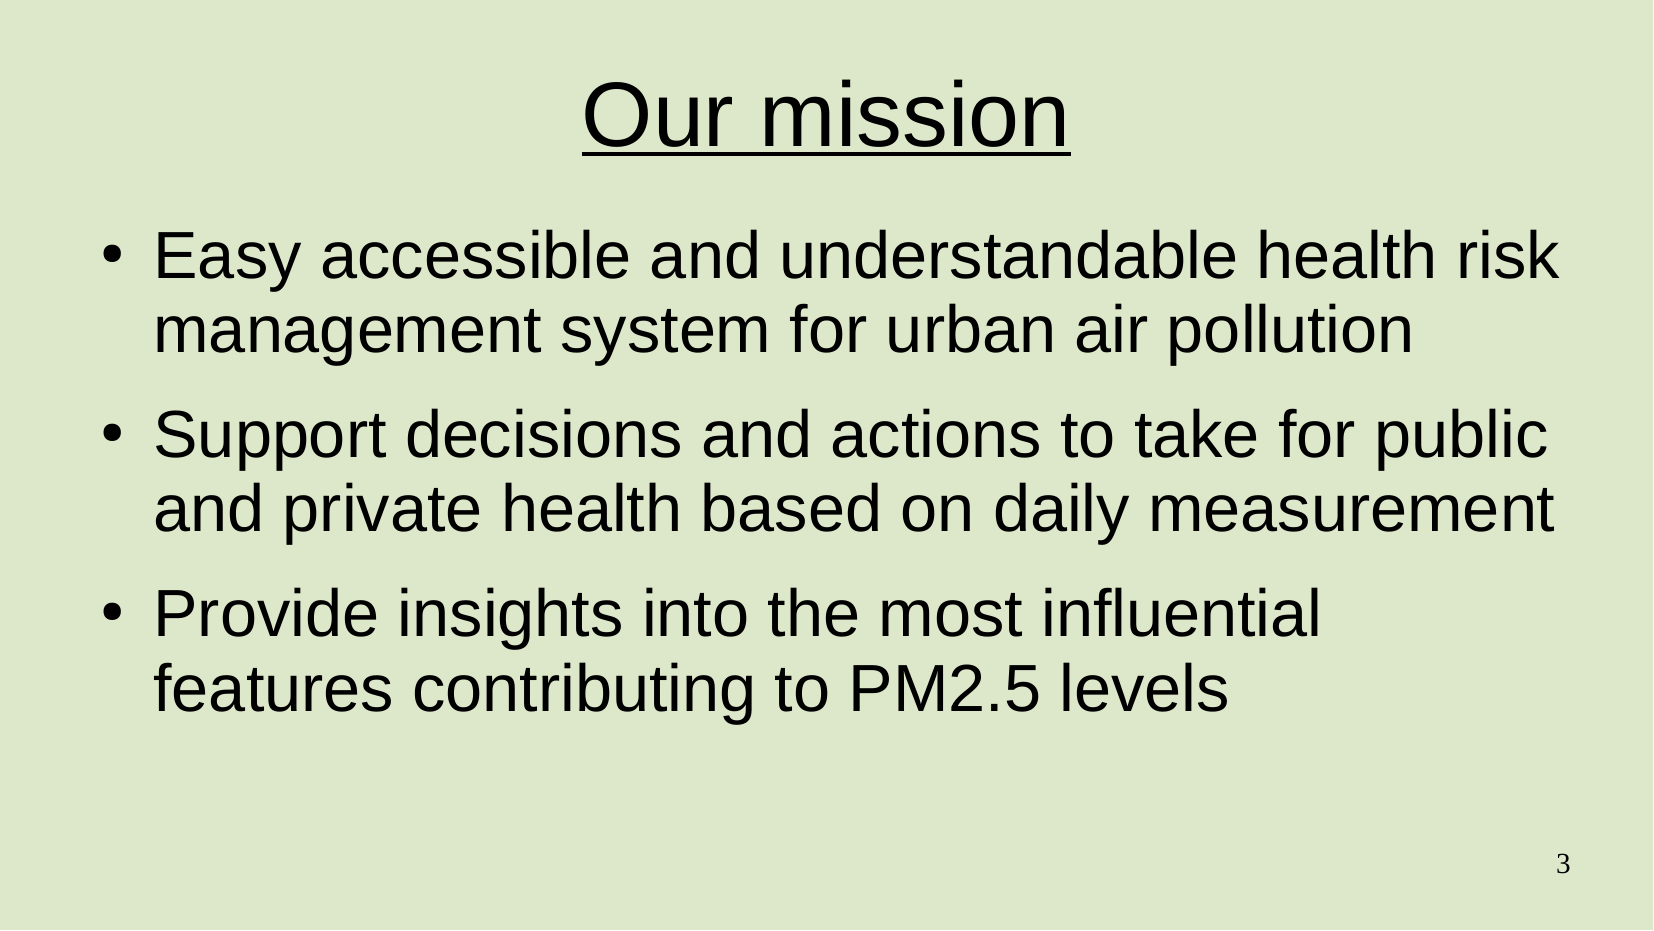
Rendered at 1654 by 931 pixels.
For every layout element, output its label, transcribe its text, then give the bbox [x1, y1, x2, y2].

title Our mission [82, 37, 1571, 193]
list Easy accessible and understandable health risk management system for urban air pollution Support decisions and actions to take for public and private health based on daily measurement Provide insights into the most influential features contributing to PM2.5 levels [82, 217, 1571, 758]
